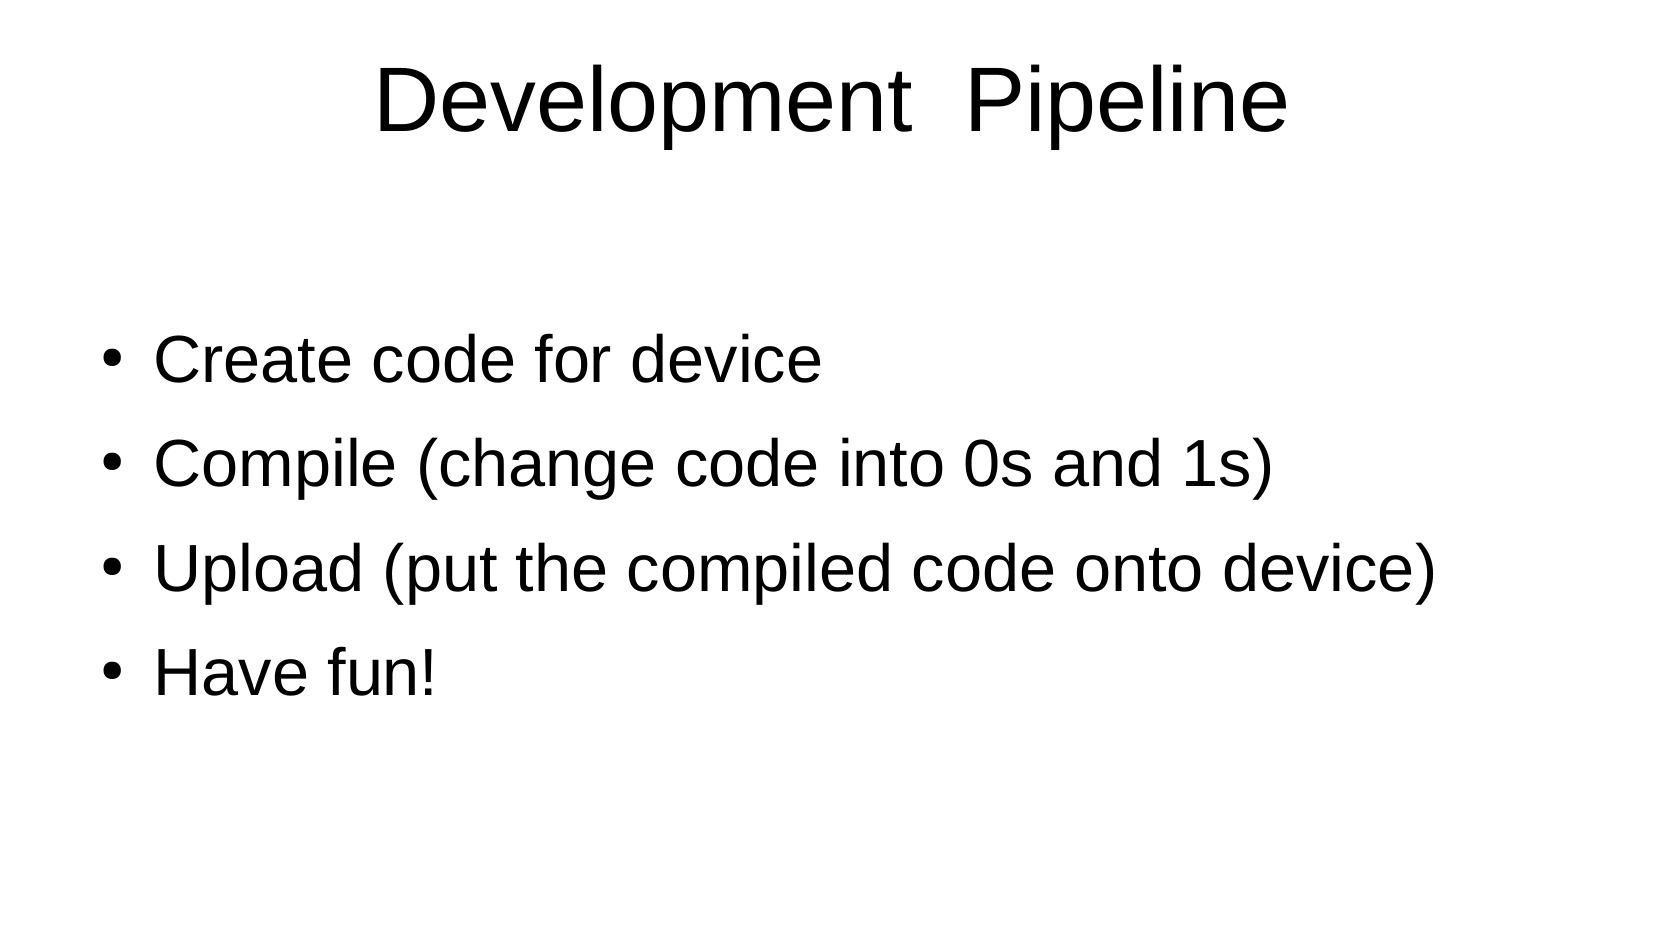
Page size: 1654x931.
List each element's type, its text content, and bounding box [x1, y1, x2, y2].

title Development Pipeline [88, 21, 1577, 178]
list Create code for device Compile (change code into 0s and 1s) Upload (put the compiled code onto device) Have fun! [82, 217, 1571, 758]
